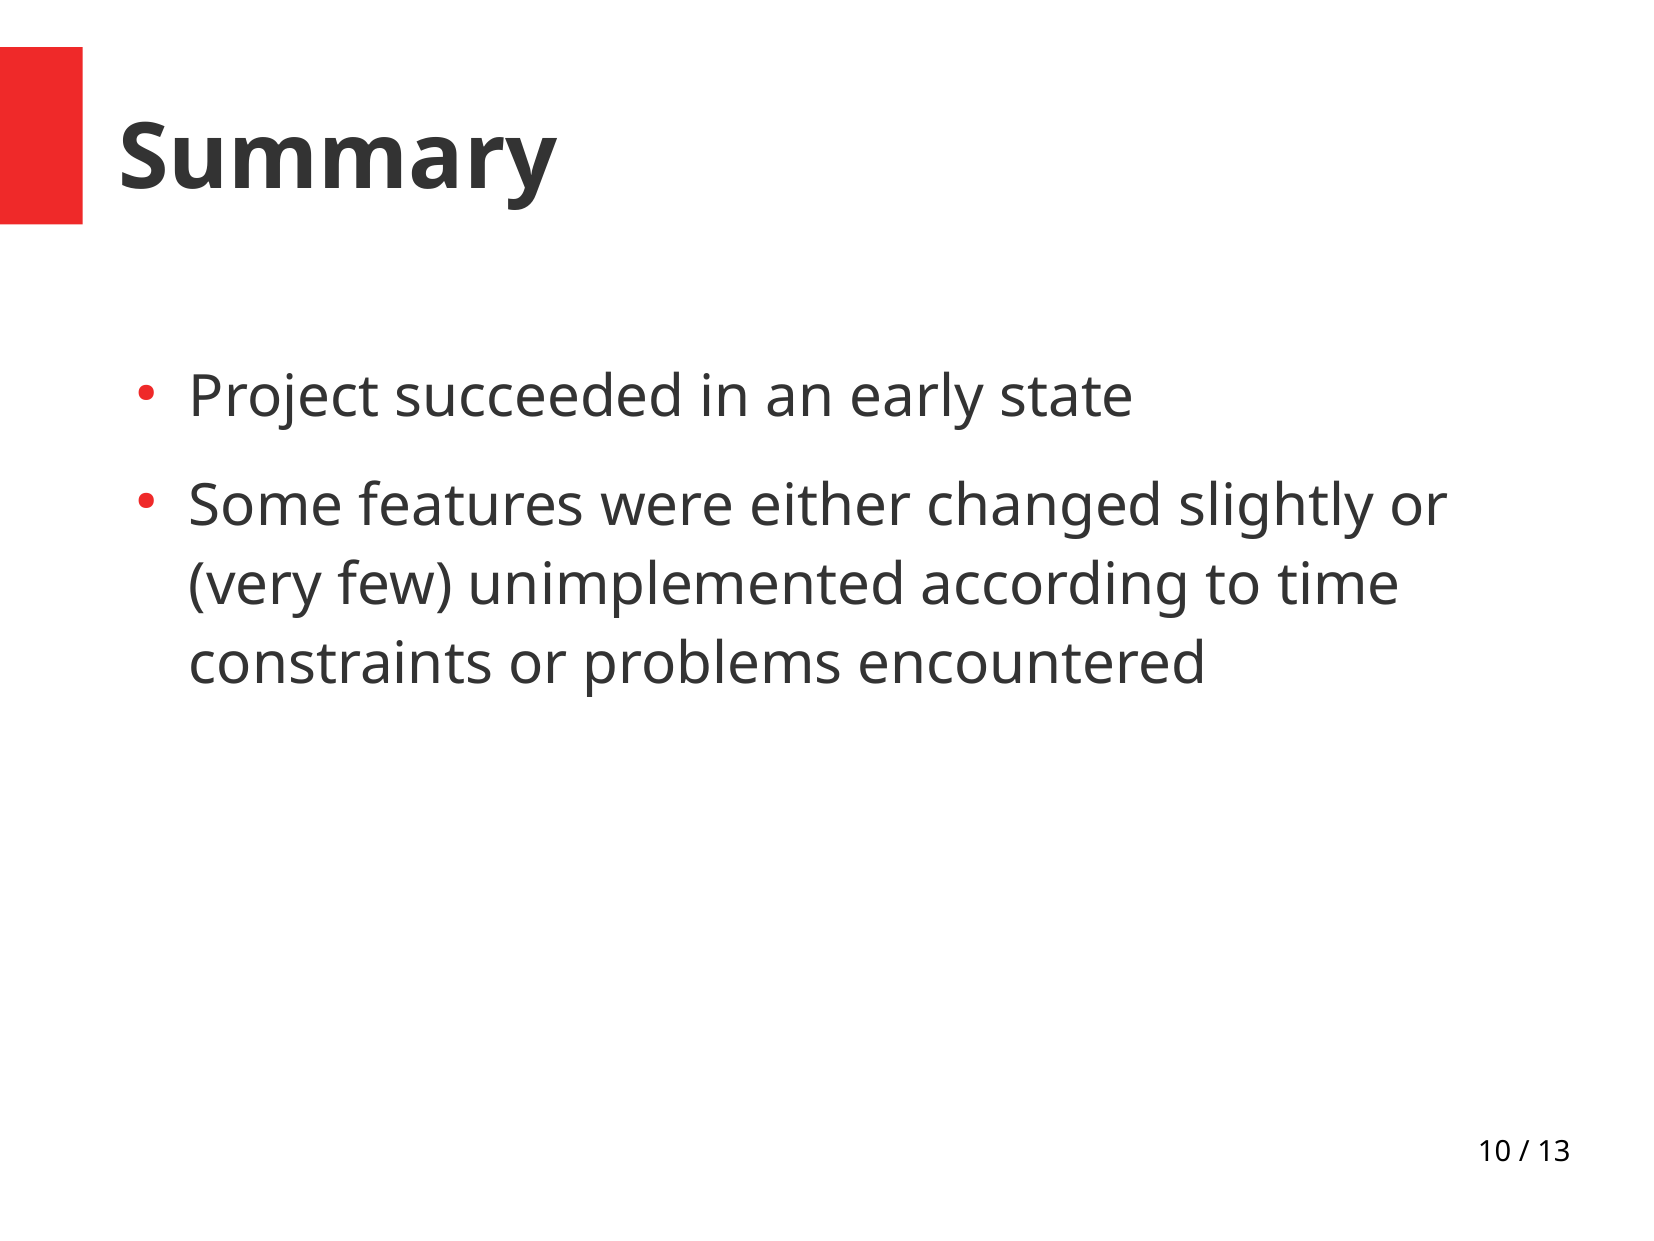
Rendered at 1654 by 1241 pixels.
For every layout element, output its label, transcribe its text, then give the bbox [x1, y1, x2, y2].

title Summary [118, 49, 1571, 257]
list Project succeeded in an early state Some features were either changed slightly or (very few) unimplemented according to time constraints or problems encountered [118, 354, 1536, 1074]
